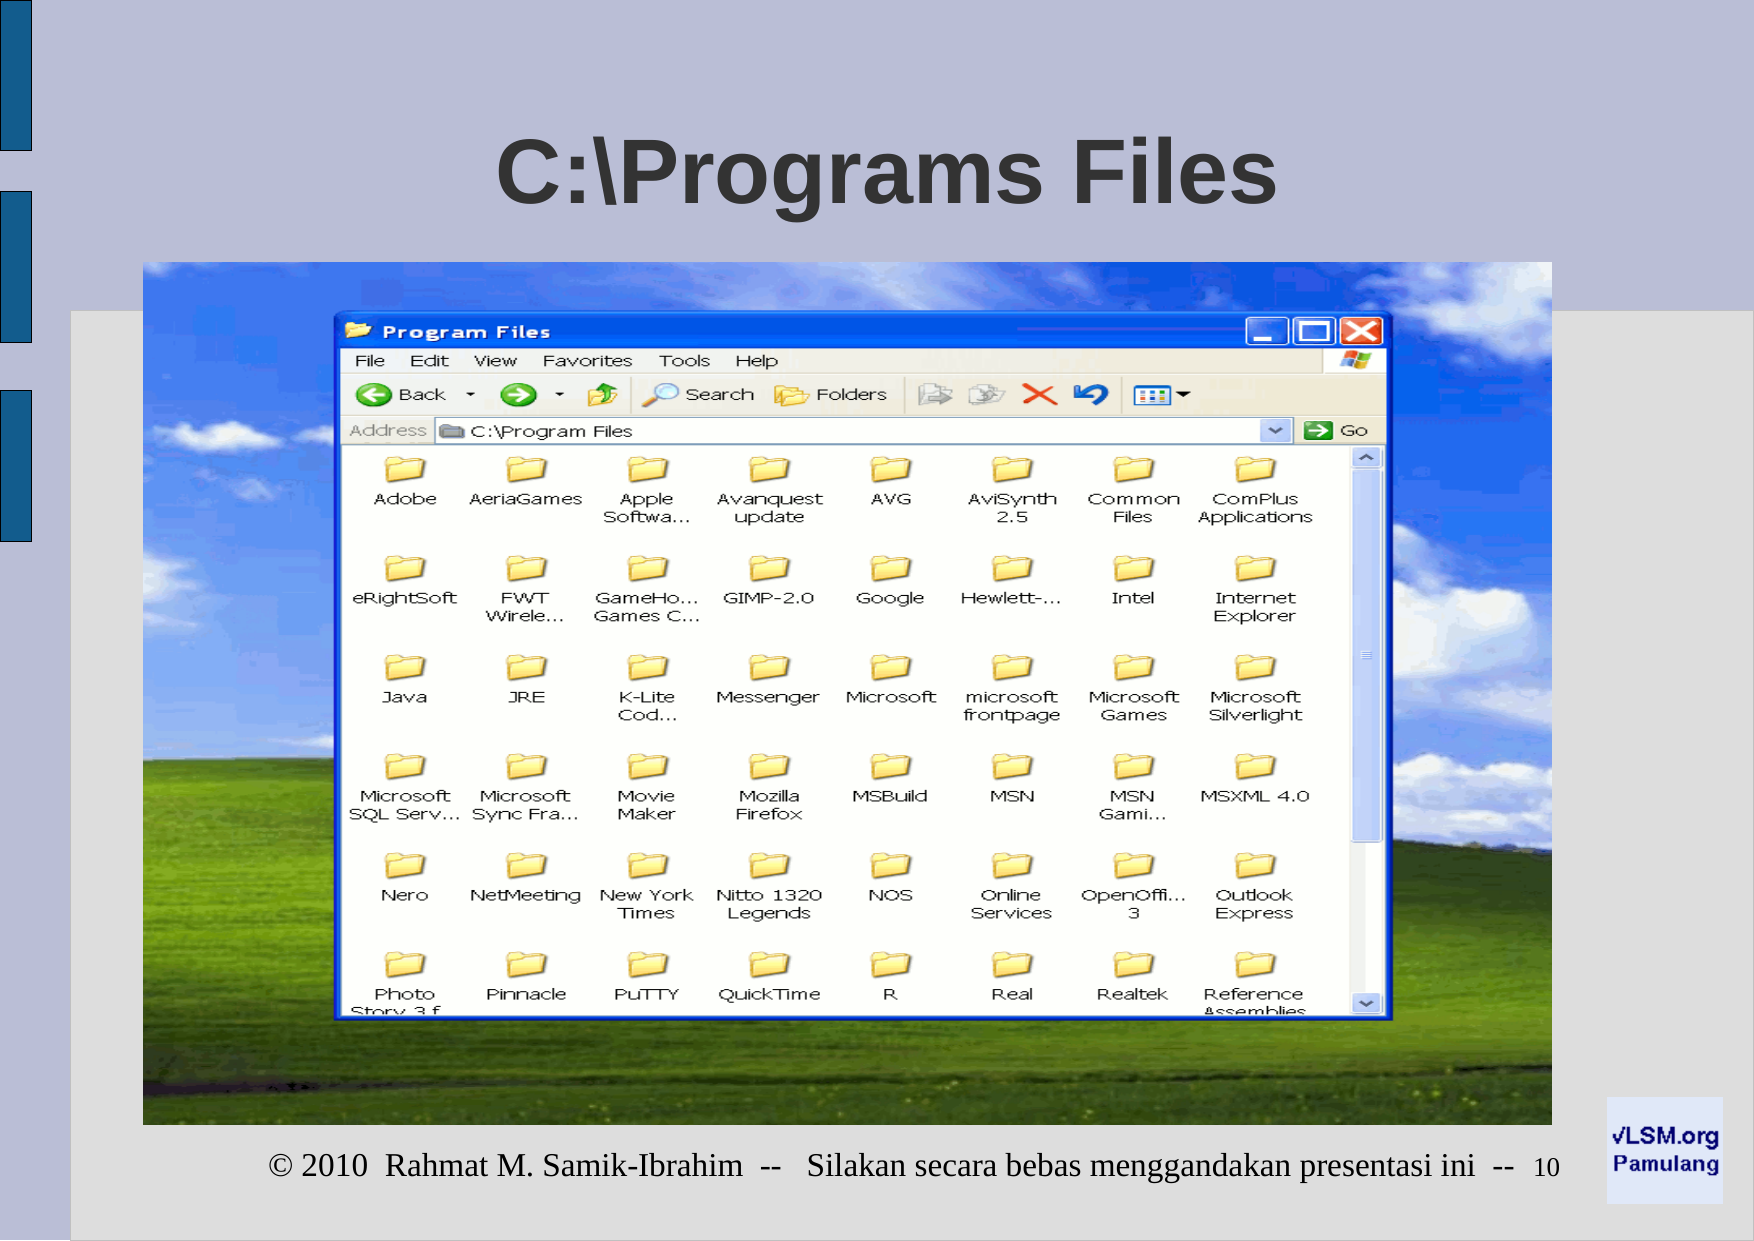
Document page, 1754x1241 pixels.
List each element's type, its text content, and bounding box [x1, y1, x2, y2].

picture [143, 262, 1552, 1126]
picture [1607, 1097, 1723, 1204]
title C:\Programs Files [77, 99, 1700, 244]
